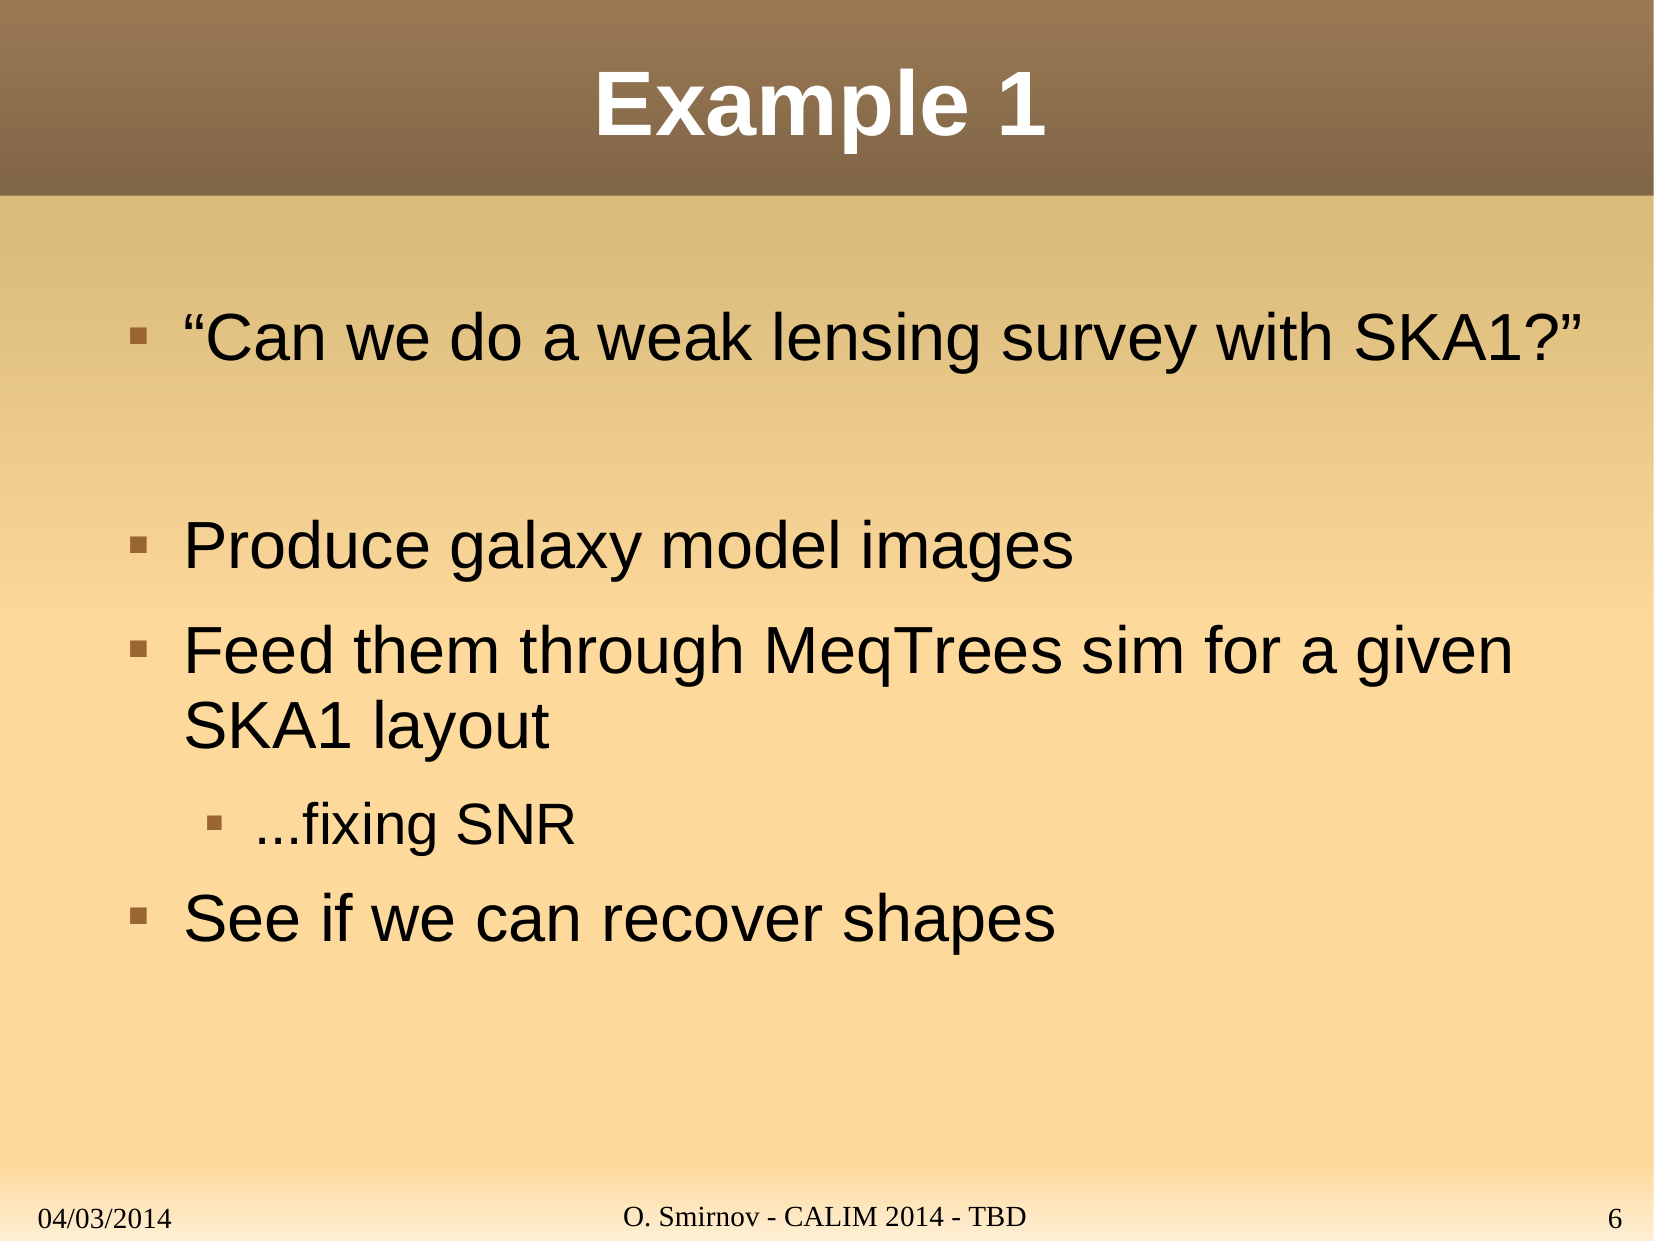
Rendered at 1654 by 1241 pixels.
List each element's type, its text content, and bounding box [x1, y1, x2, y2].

title Example 1 [76, 0, 1565, 208]
list “Can we do a weak lensing survey with SKA1?” Produce galaxy model images Feed them through MeqTrees sim for a given SKA1 layout ...fixing SNR See if we can recover shapes [112, 300, 1601, 1119]
picture [0, 0, 1654, 1241]
